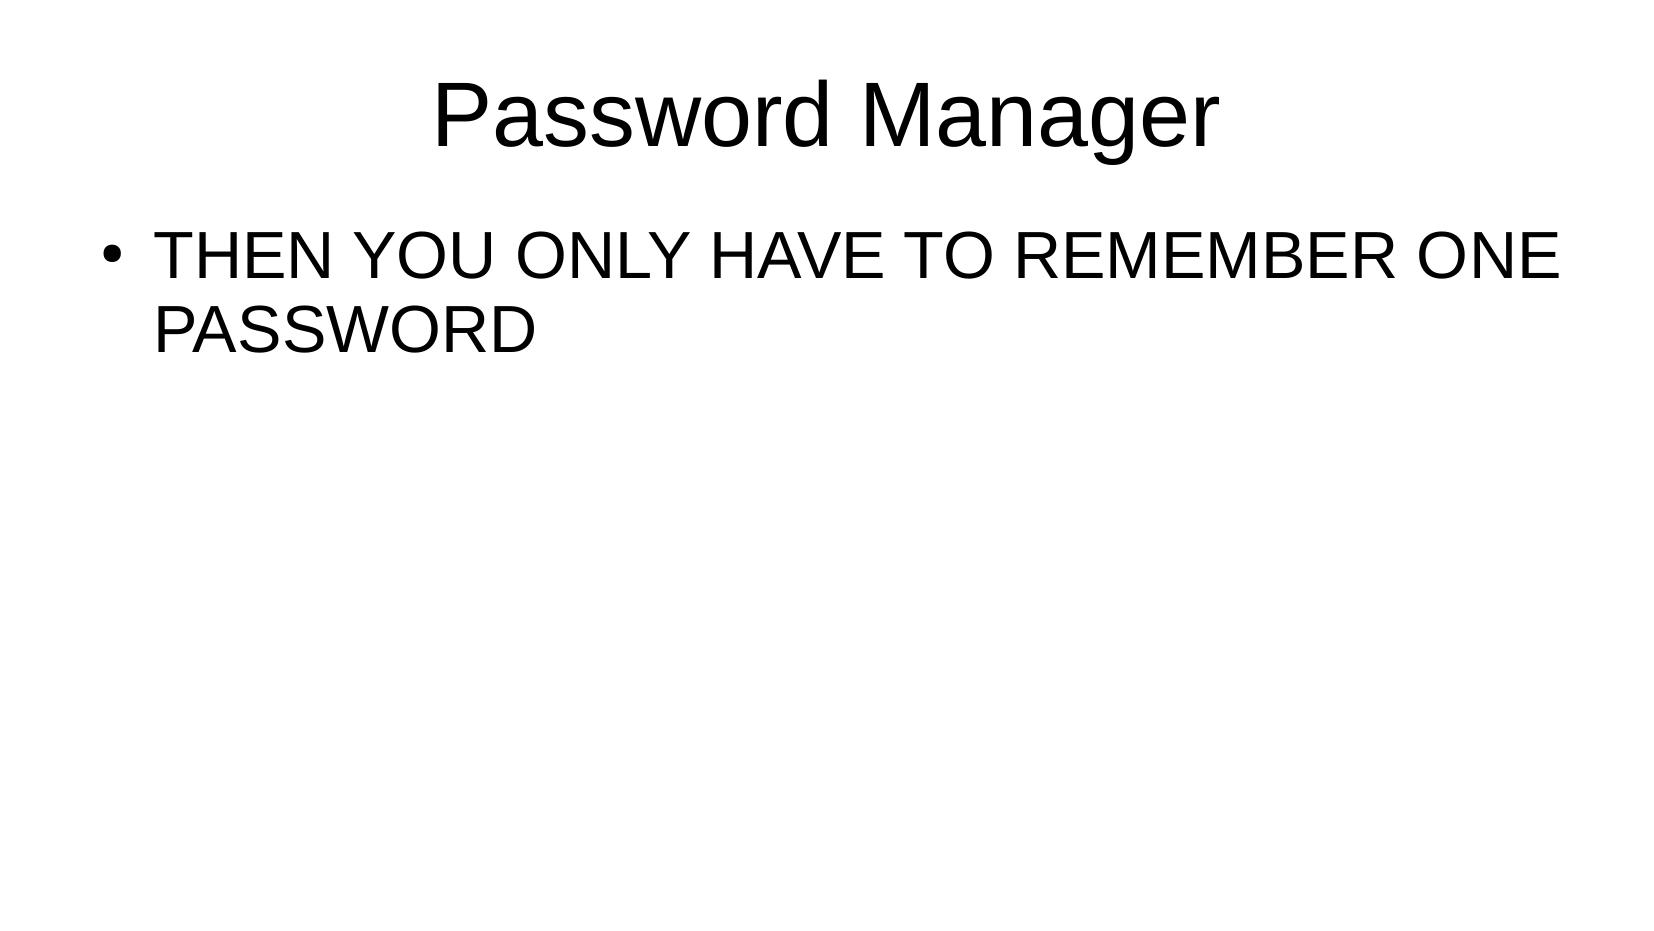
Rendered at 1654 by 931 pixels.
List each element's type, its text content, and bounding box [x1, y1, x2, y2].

list THEN YOU ONLY HAVE TO REMEMBER ONE PASSWORD [82, 217, 1571, 758]
title Password Manager [82, 37, 1571, 193]
